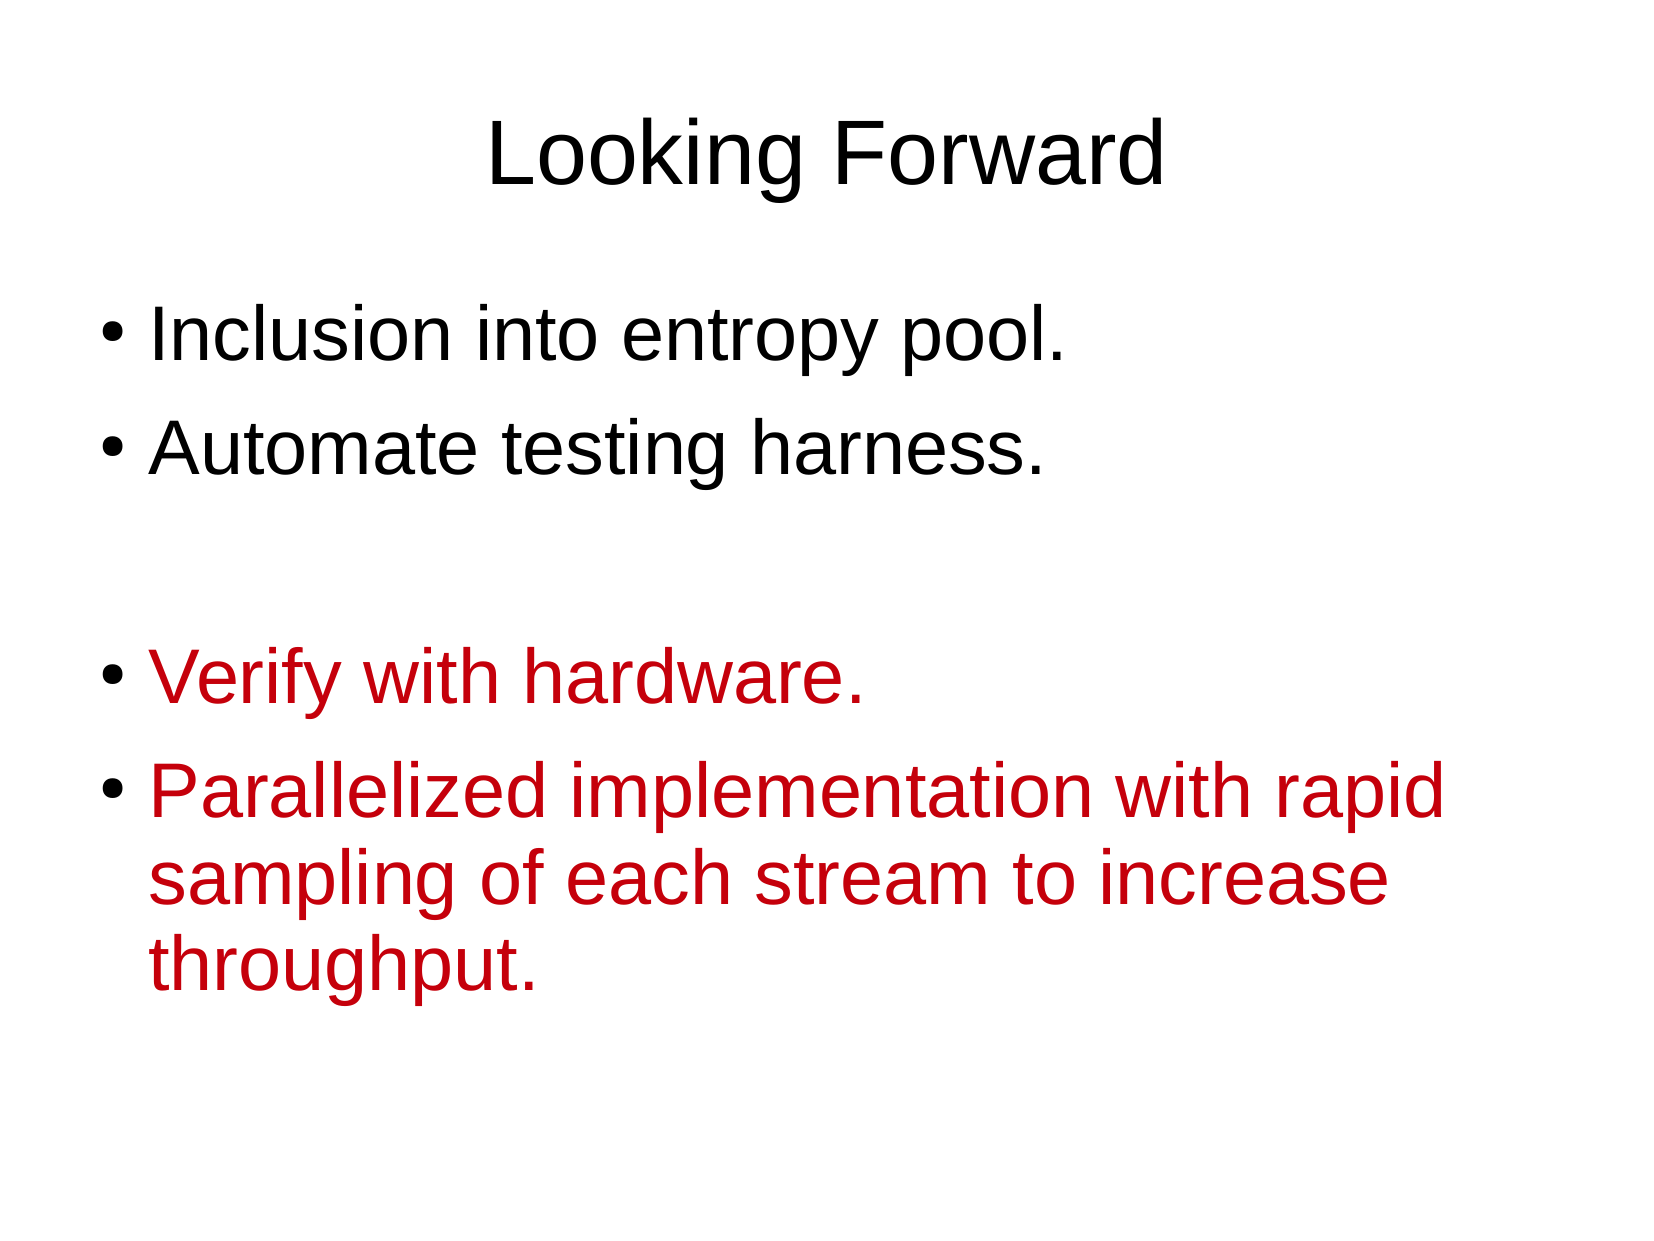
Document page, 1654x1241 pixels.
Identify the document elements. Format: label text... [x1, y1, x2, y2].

list Inclusion into entropy pool. Automate testing harness. Verify with hardware. Parallelized implementation with rapid sampling of each stream to increase throughput. [82, 290, 1571, 1010]
title Looking Forward [82, 49, 1571, 257]
